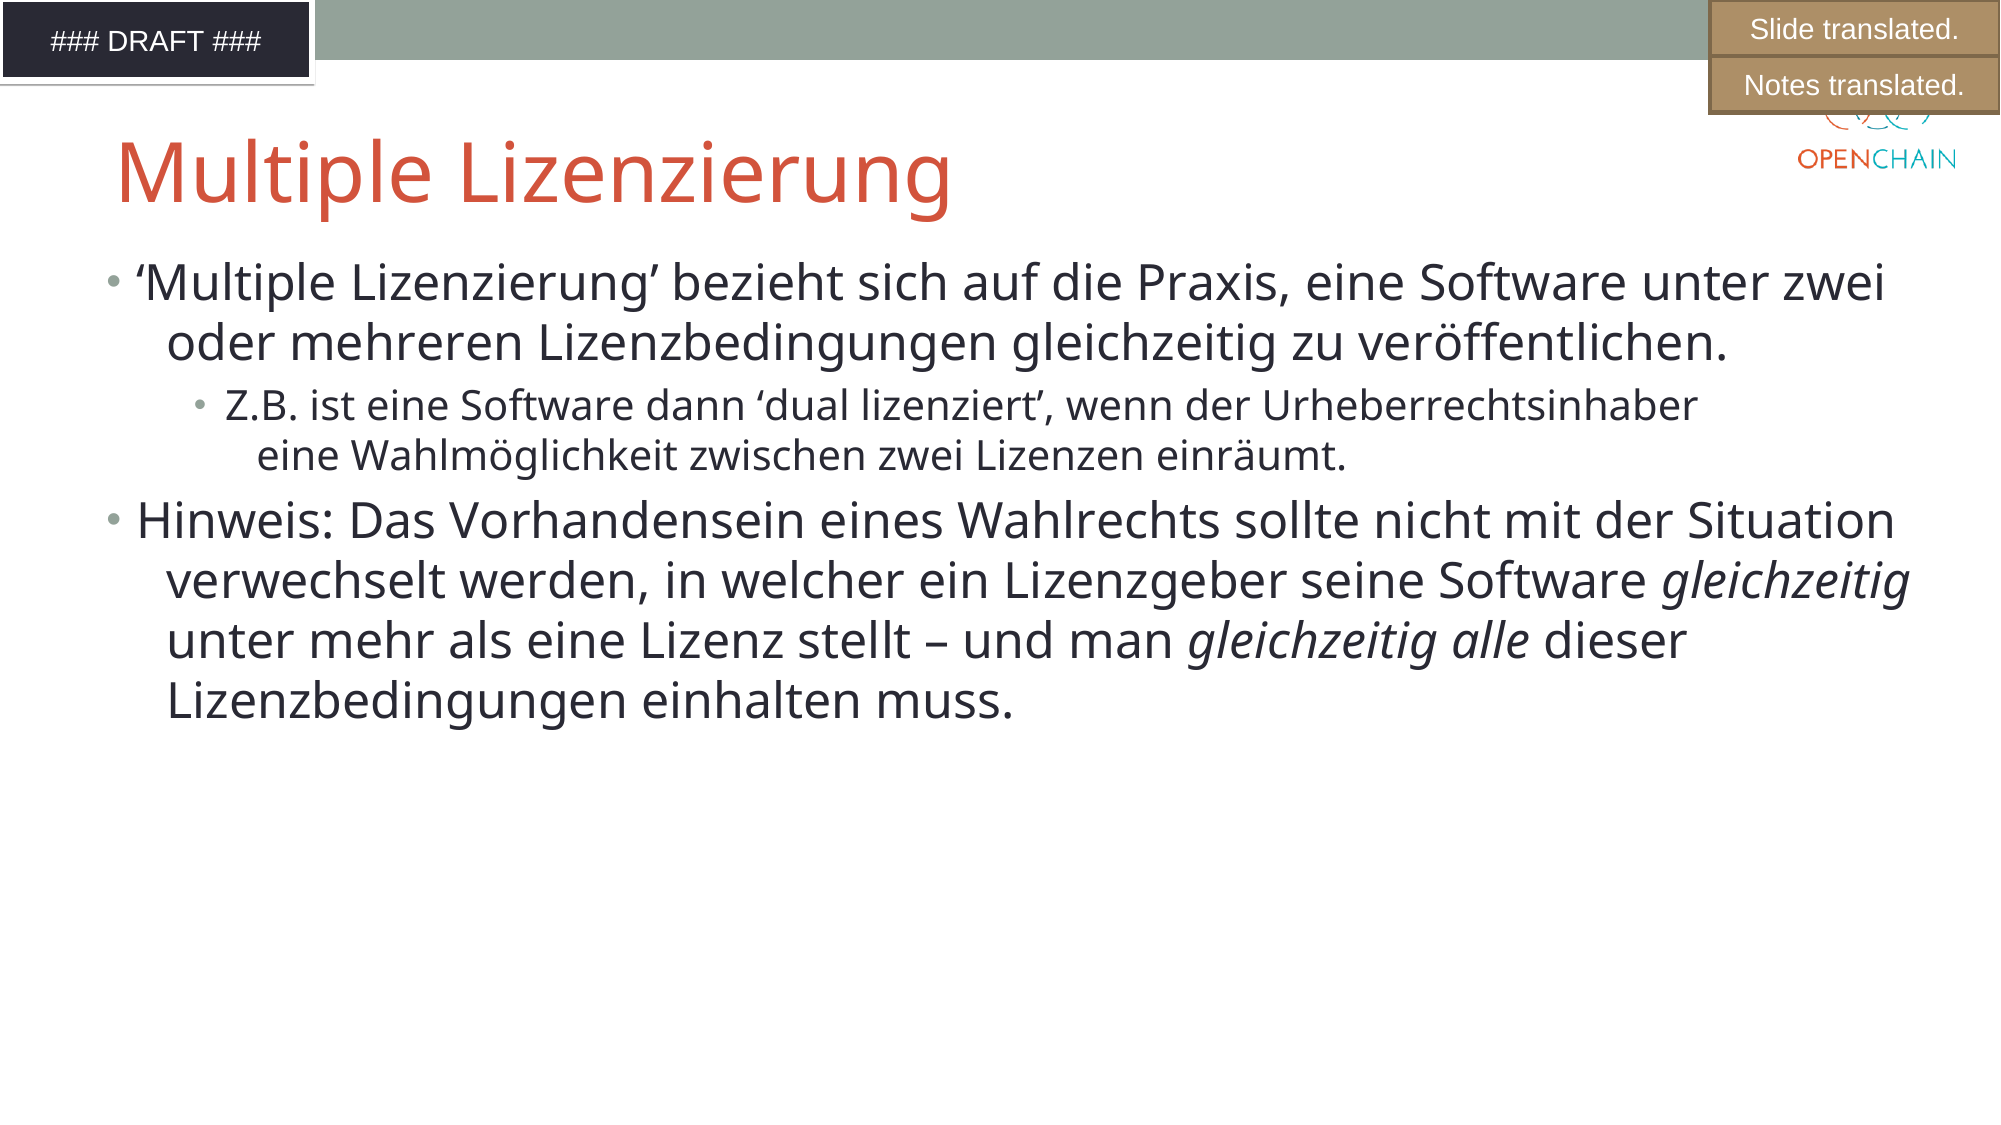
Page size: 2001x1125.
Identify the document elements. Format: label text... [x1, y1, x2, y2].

text_box Notes translated. [1710, 56, 2000, 113]
list ‘Multiple Lizenzierung’ bezieht sich auf die Praxis, eine Software unter zwei oder mehreren Lizenzbedingungen gleichzeitig zu veröffentlichen. Z.B. ist eine Software dann ‘dual lizenziert’, wenn der Urheberrechtsinhaber eine Wahlmöglichkeit zwischen zwei Lizenzen einräumt. Hinweis: Das Vorhandensein eines Wahlrechts sollte nicht mit der Situation verwechselt werden, in welcher ein Lizenzgeber seine Software gleichzeitig unter mehr als eine Lizenz stellt – und man gleichzeitig alle dieser Lizenzbedingungen einhalten muss. [91, 243, 1970, 1086]
text_box Slide translated. [1710, 0, 2000, 56]
title Multiple Lizenzierung [99, 87, 1900, 243]
